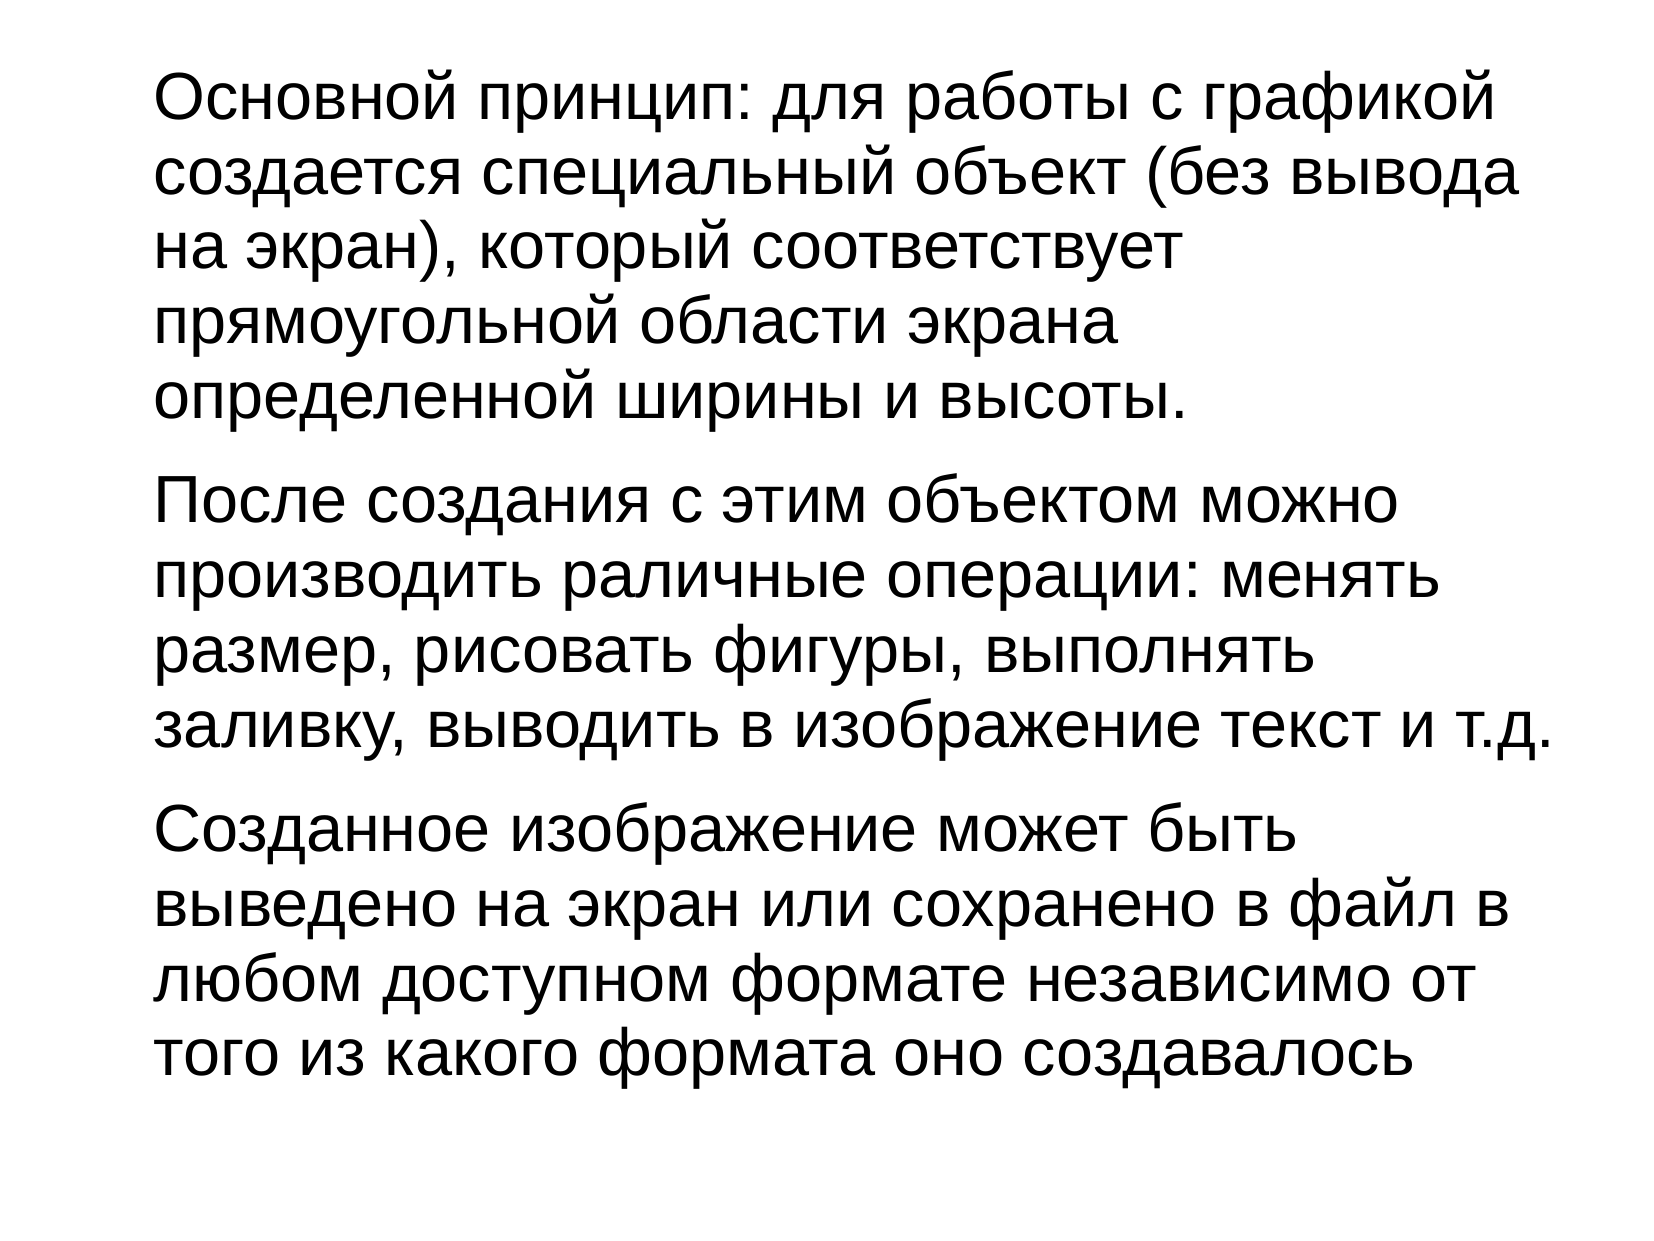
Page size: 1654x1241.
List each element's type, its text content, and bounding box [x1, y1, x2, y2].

list Основной принцип: для работы с графикой создается специальный объект (без вывода на экран), который соответствует прямоугольной области экрана определенной ширины и высоты. После создания с этим объектом можно производить раличные операции: менять размер, рисовать фигуры, выполнять заливку, выводить в изображение текст и т.д. Созданное изображение может быть выведено на экран или сохранено в файл в любом доступном формате независимо от того из какого формата оно создавалось [82, 59, 1571, 1195]
